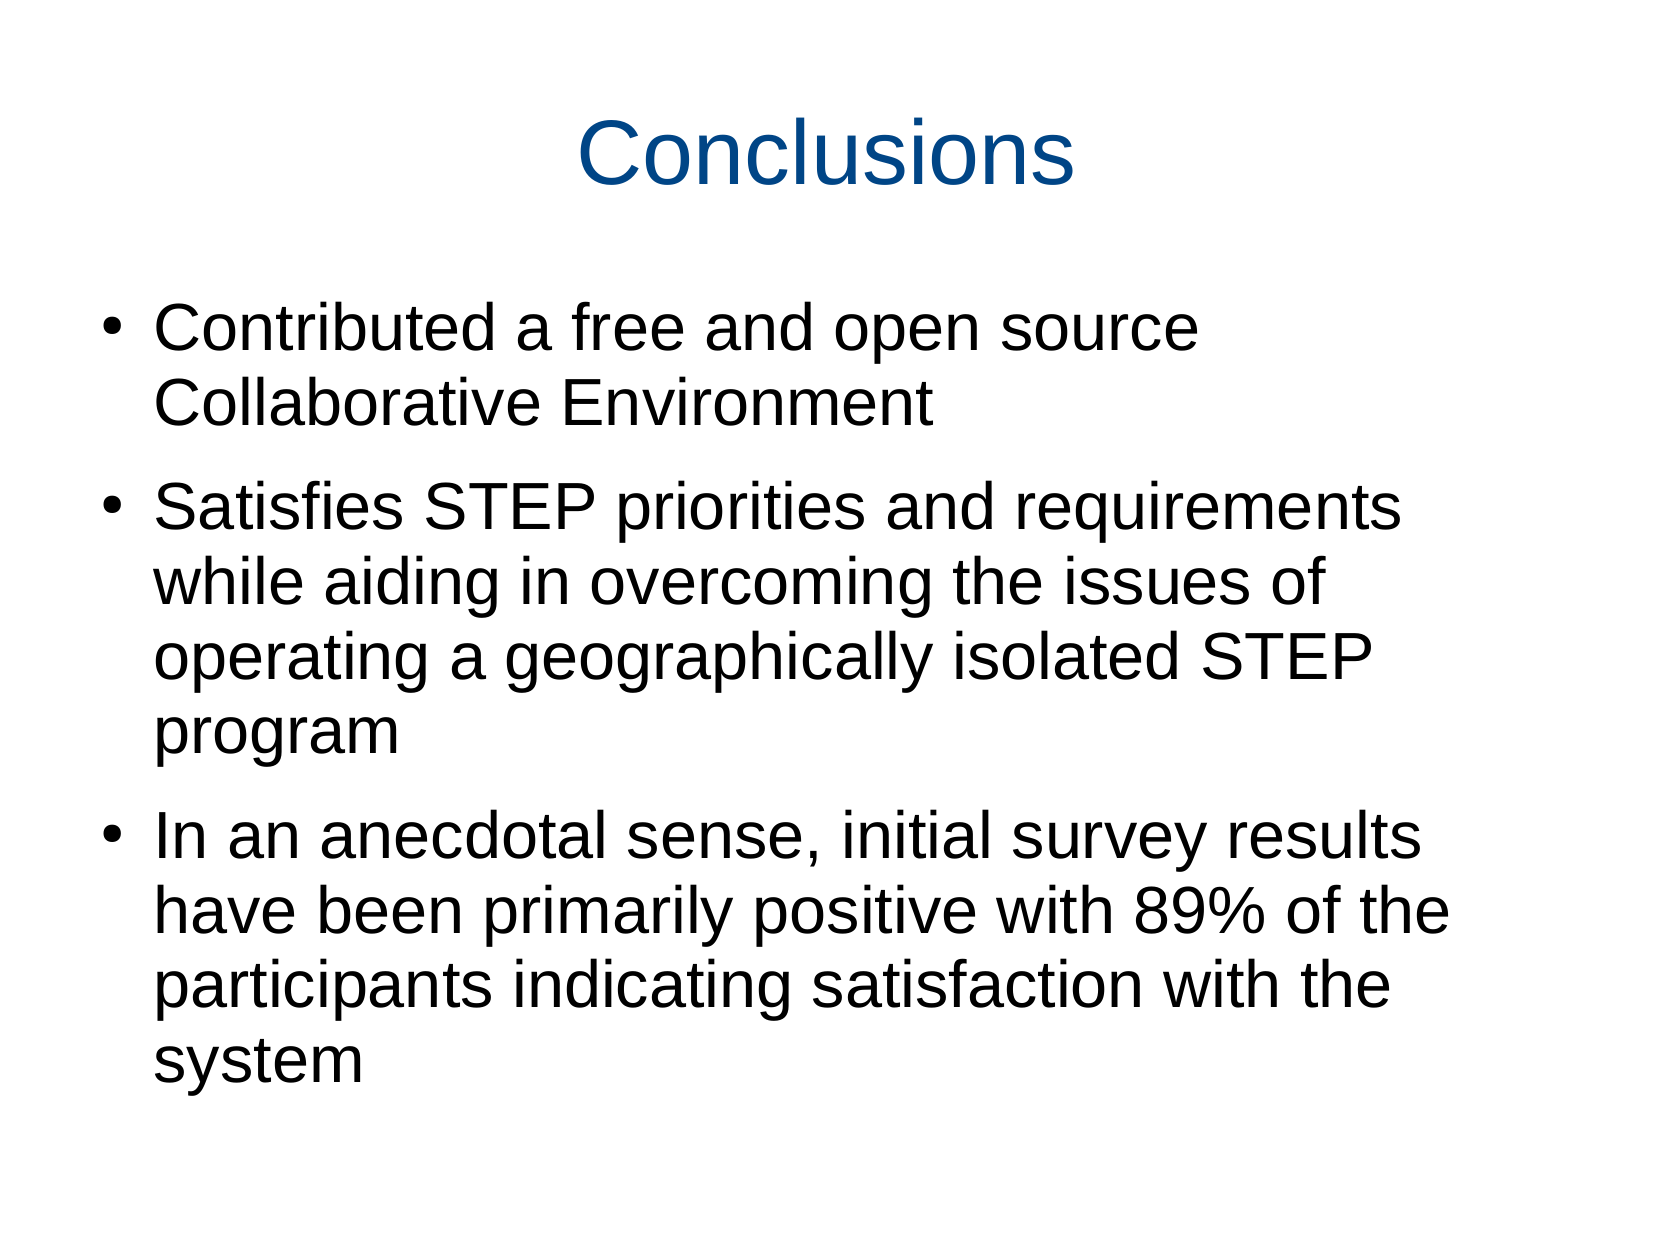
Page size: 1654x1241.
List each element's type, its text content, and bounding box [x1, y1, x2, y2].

title Conclusions [82, 49, 1571, 257]
list Contributed a free and open source Collaborative Environment Satisfies STEP priorities and requirements while aiding in overcoming the issues of operating a geographically isolated STEP program In an anecdotal sense, initial survey results have been primarily positive with 89% of the participants indicating satisfaction with the system [82, 290, 1571, 1109]
